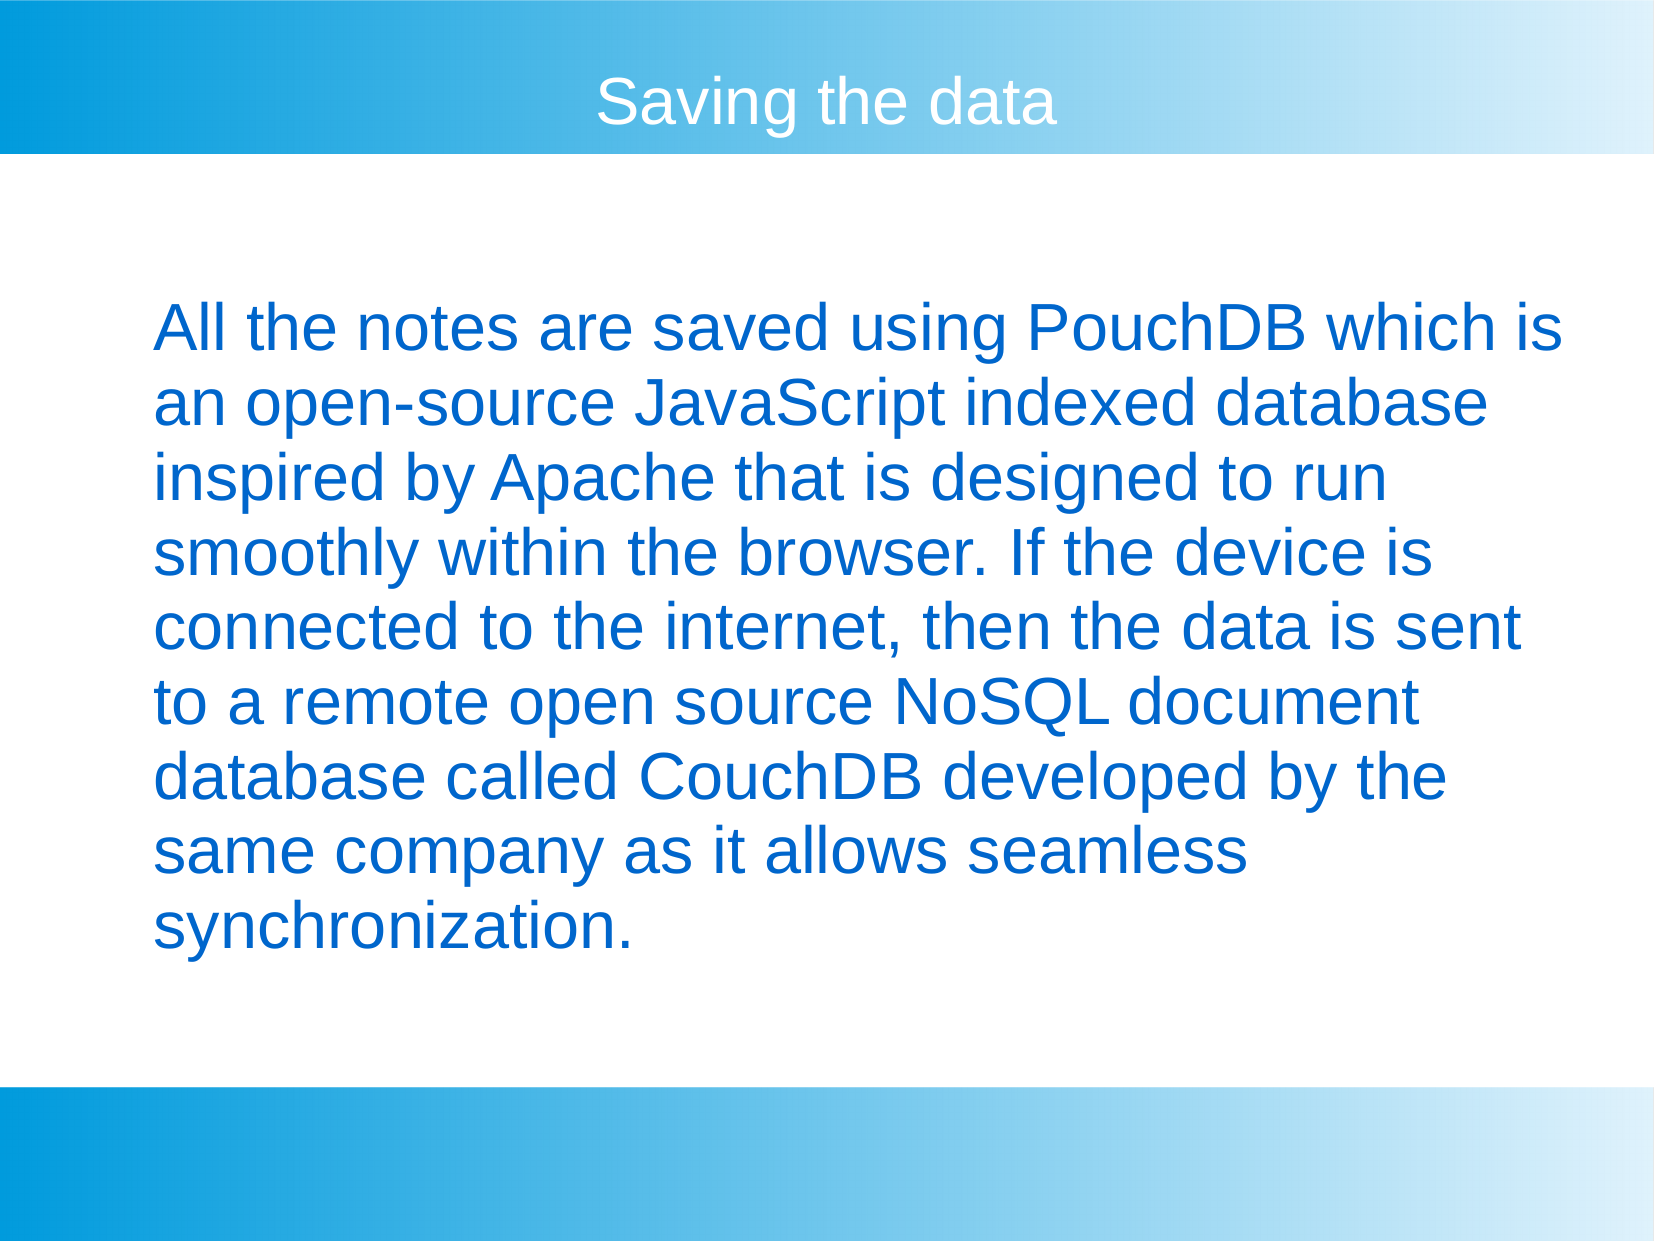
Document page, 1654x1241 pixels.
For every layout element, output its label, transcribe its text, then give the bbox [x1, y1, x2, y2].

list All the notes are saved using PouchDB which is an open-source JavaScript indexed database inspired by Apache that is designed to run smoothly within the browser. If the device is connected to the internet, then the data is sent to a remote open source NoSQL document database called CouchDB developed by the same company as it allows seamless synchronization. [82, 290, 1571, 1010]
picture [0, 1086, 1654, 1241]
picture [141, 0, 1654, 154]
title Saving the data [82, 49, 1571, 155]
